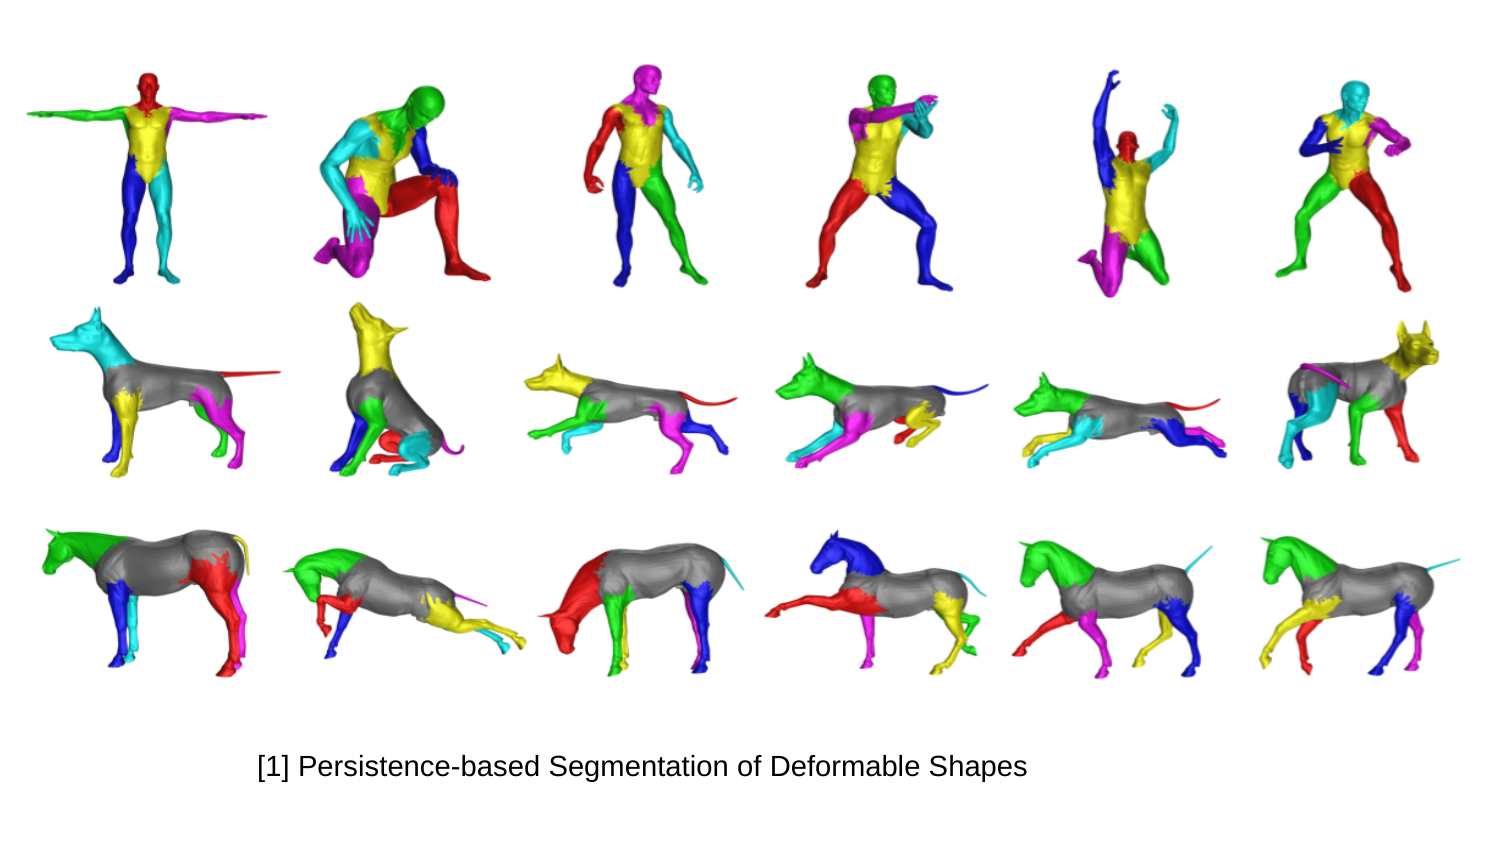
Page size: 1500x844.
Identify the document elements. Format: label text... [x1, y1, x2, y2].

text_box [1] Persistence-based Segmentation of Deformable Shapes [242, 732, 1408, 800]
picture [24, 24, 1475, 688]
